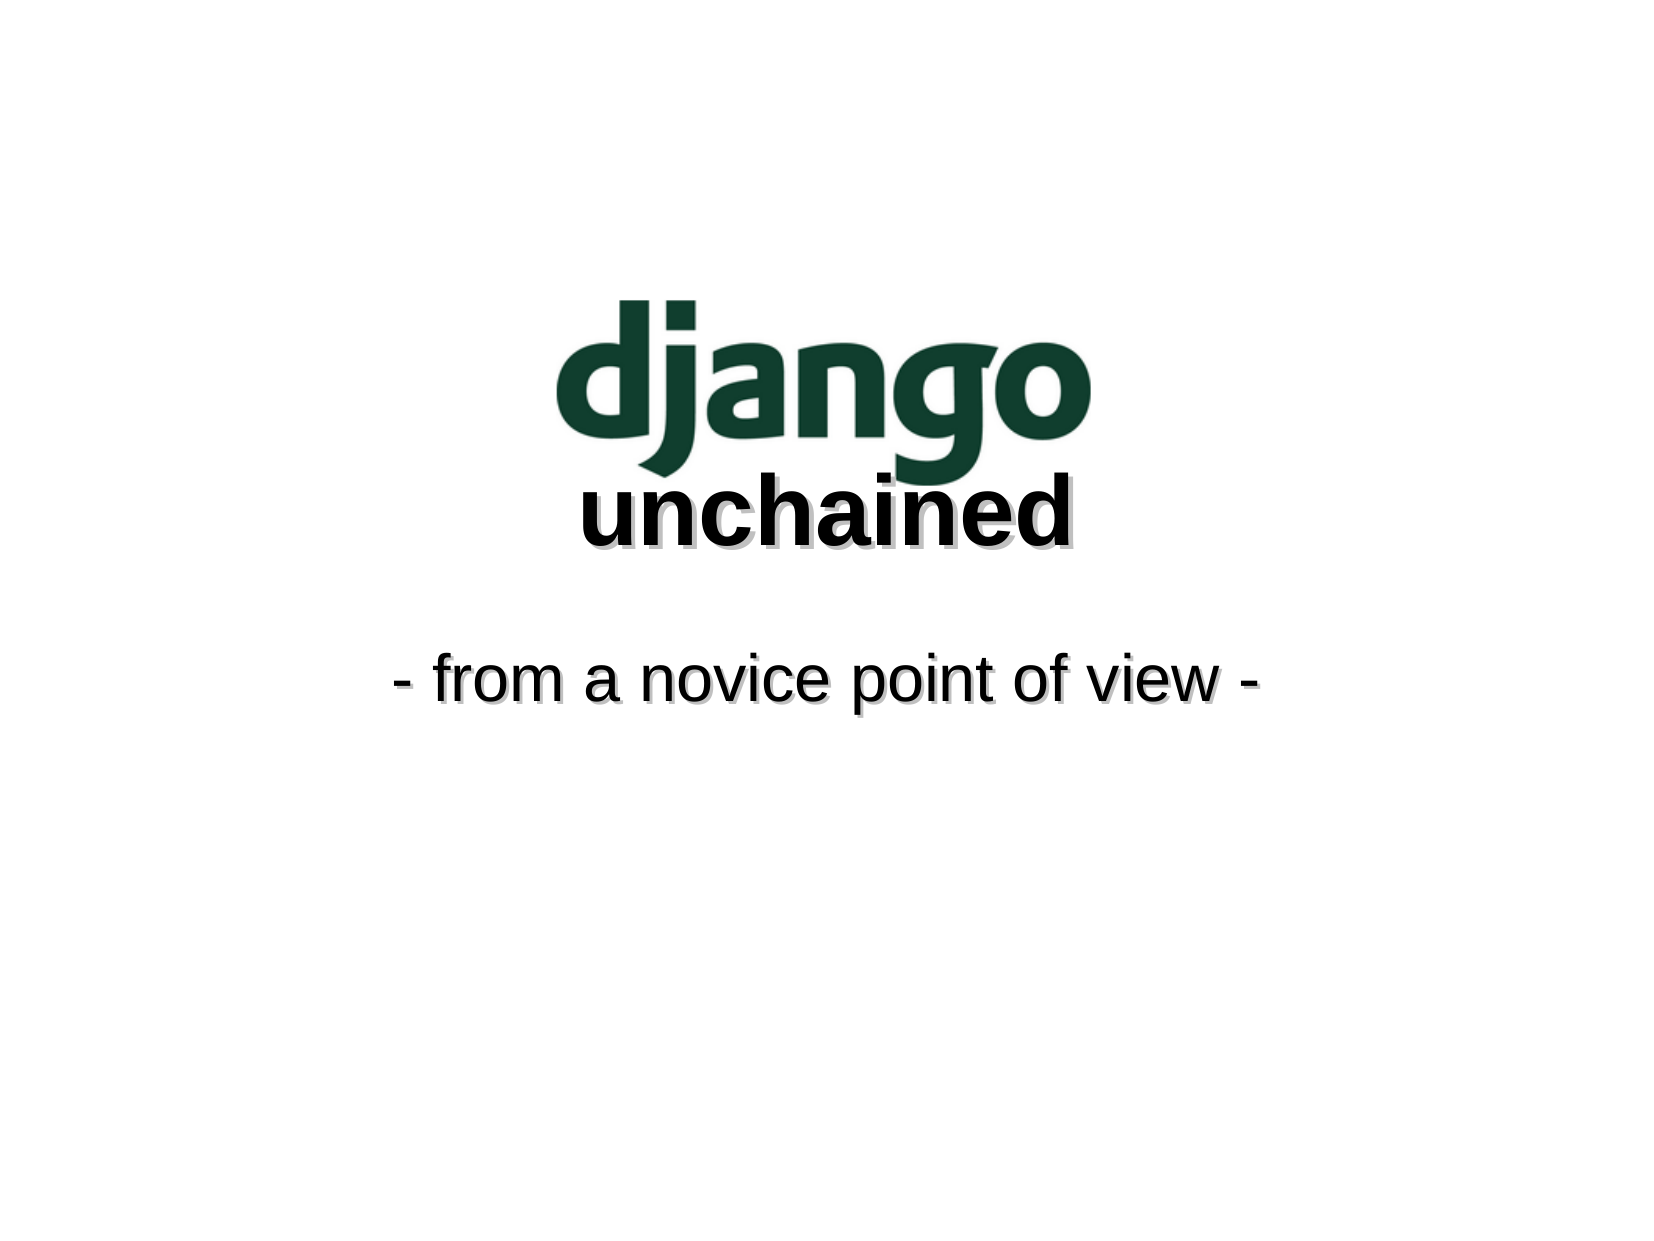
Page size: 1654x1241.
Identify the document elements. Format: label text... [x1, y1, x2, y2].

subtitle unchained - from a novice point of view - [82, 49, 1571, 1010]
